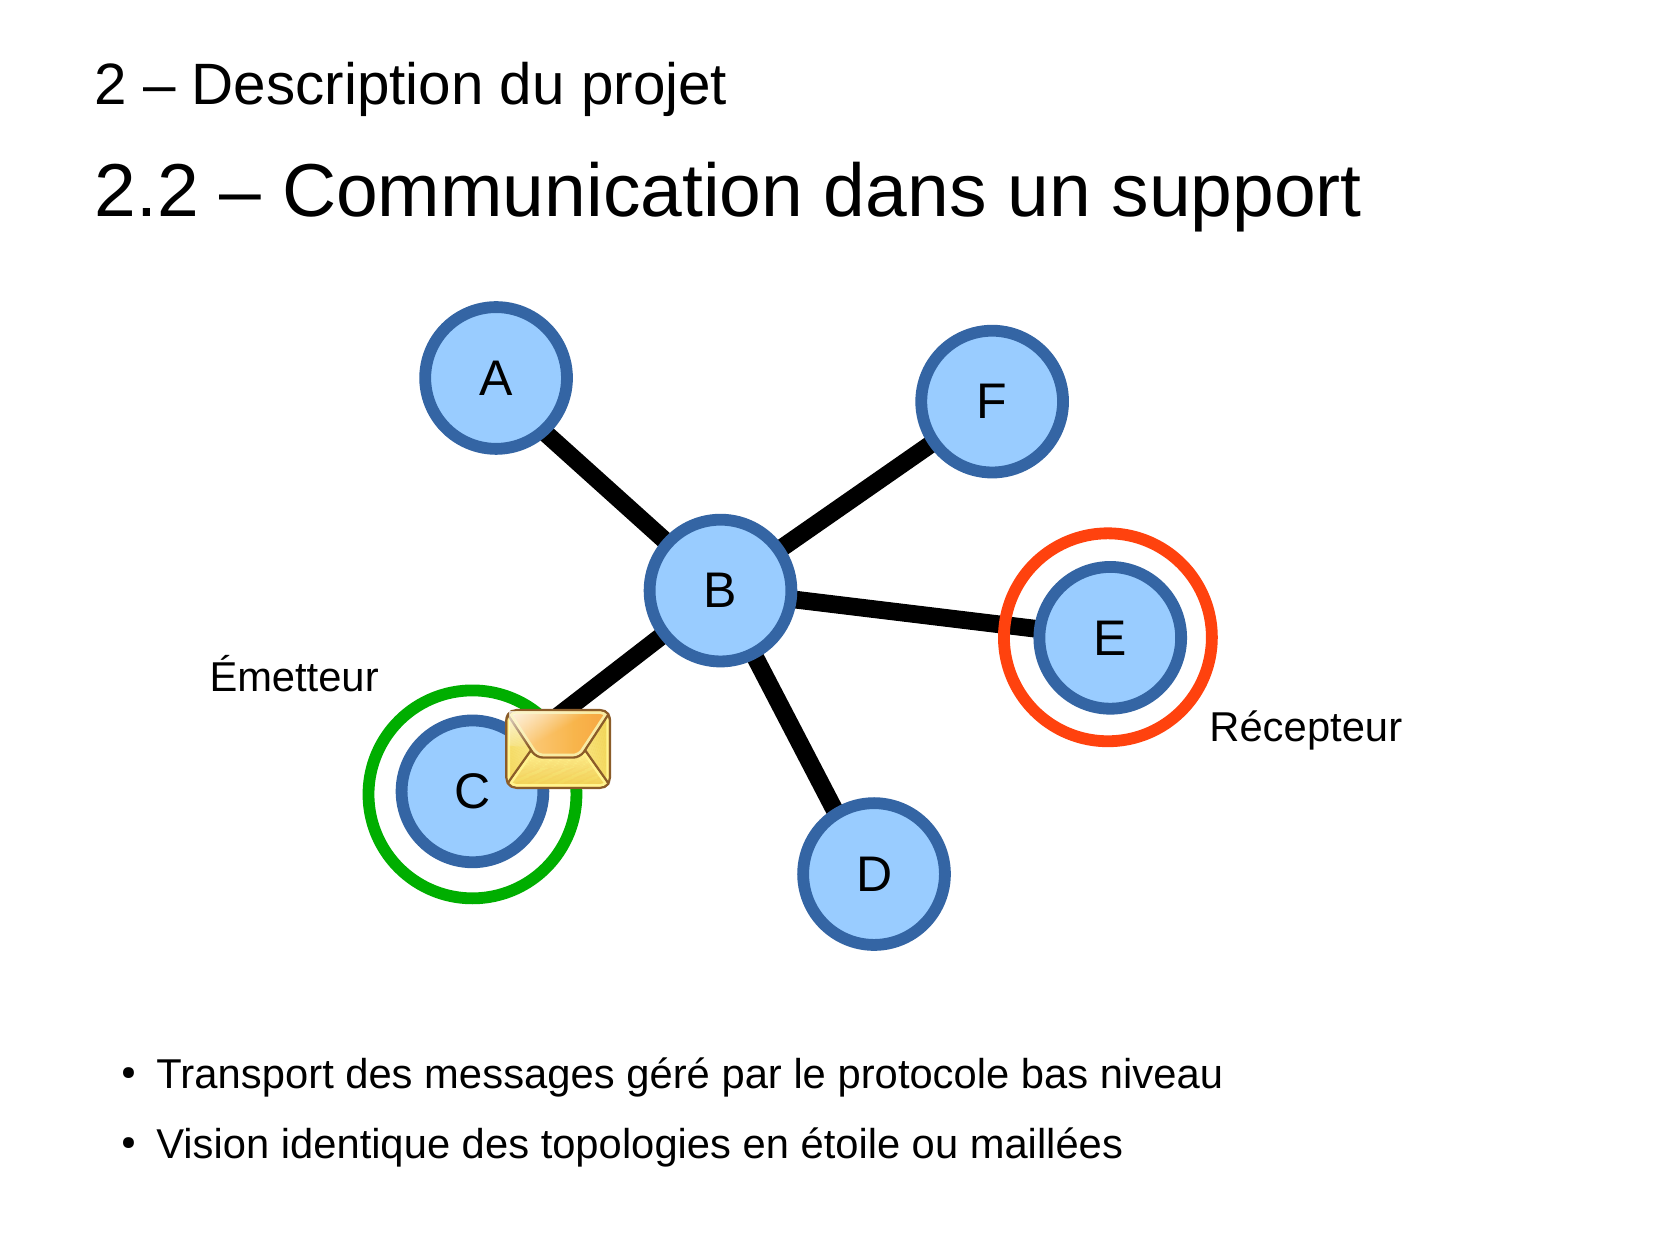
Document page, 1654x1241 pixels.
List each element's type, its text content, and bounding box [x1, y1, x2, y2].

text_box A [425, 307, 567, 449]
title 2 – Description du projet [94, 38, 1583, 130]
title 2.2 – Communication dans un support [94, 145, 1583, 237]
text_box Émetteur [194, 646, 394, 709]
text_box Récepteur [1194, 696, 1418, 759]
text_box C [401, 720, 539, 863]
text_box E [1039, 566, 1182, 709]
text_box B [649, 519, 792, 662]
text_box F [921, 330, 1064, 473]
text_box D [803, 803, 945, 945]
text_box Transport des messages géré par le protocole bas niveau Vision identique des topologies en étoile ou maillées [106, 1020, 1406, 1152]
picture [489, 679, 626, 816]
